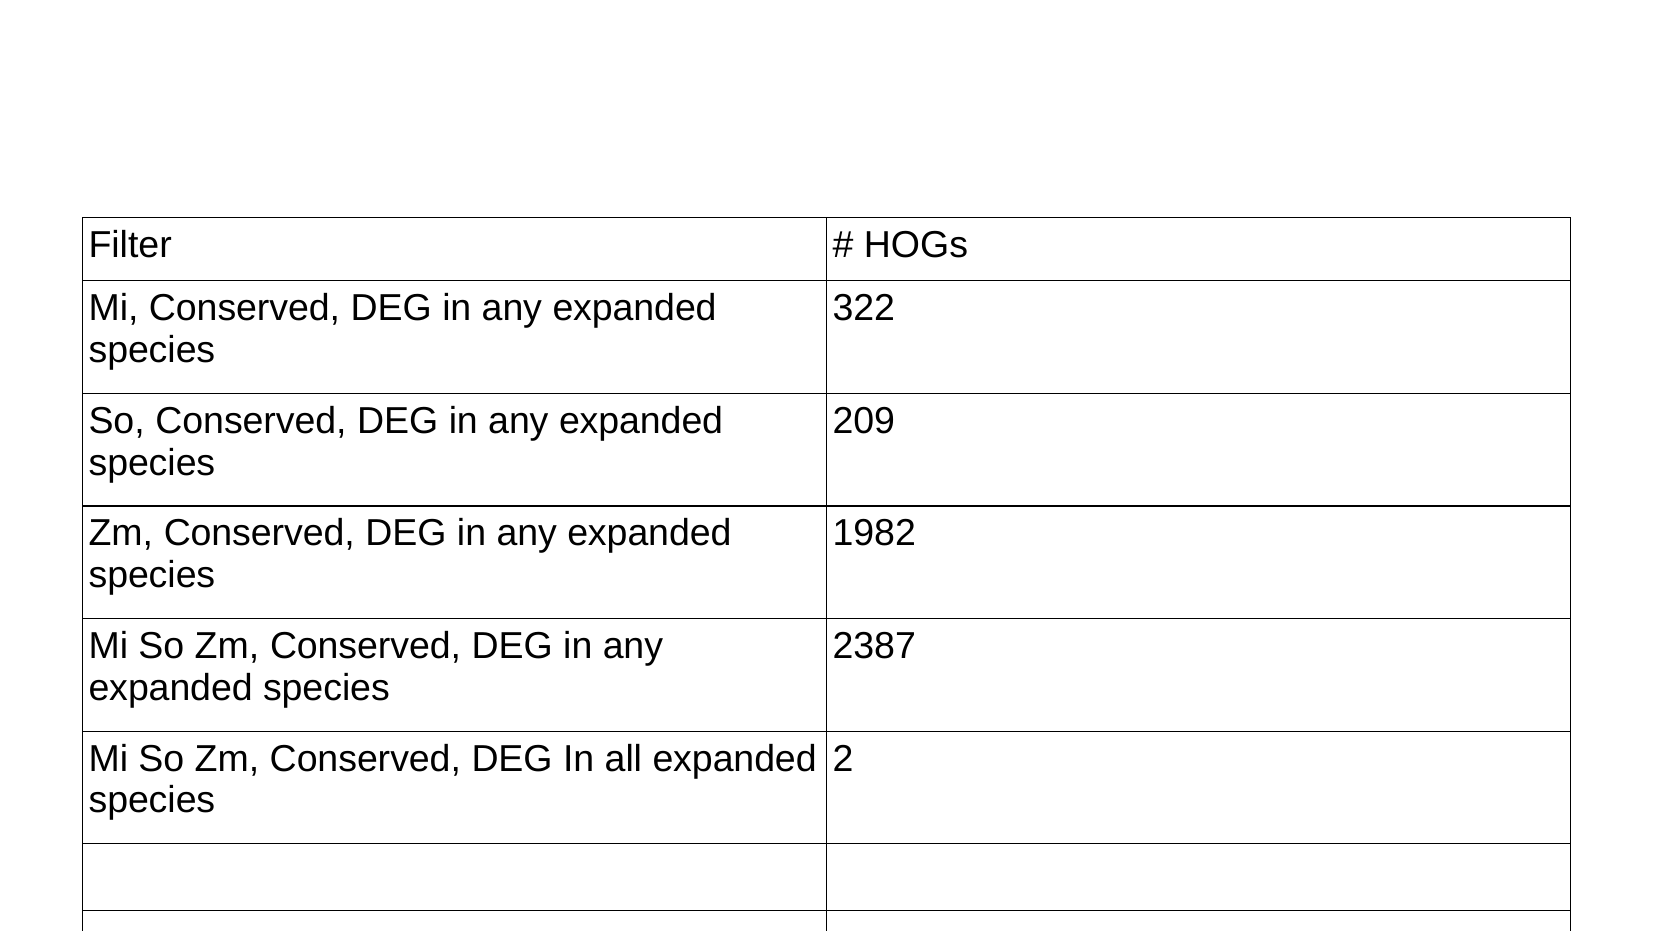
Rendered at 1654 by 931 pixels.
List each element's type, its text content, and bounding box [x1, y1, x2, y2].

table_cell So, Conserved, DEG in any expanded species [83, 394, 826, 505]
table_cell 2387 [827, 619, 1570, 731]
table_cell 1982 [827, 507, 1570, 618]
table_cell Zm, Conserved, DEG in any expanded species [83, 507, 826, 618]
table_cell [83, 844, 826, 910]
table_cell [827, 911, 1570, 931]
table_cell 322 [827, 281, 1570, 393]
table_cell Mi, Conserved, DEG in any expanded species [83, 281, 826, 393]
table_cell Mi So Zm, Conserved, DEG In all expanded species [83, 732, 826, 843]
table_cell 209 [827, 394, 1570, 505]
table_cell 2 [827, 732, 1570, 843]
table_cell [83, 911, 826, 931]
table_cell [827, 844, 1570, 910]
table_header Filter [83, 218, 826, 280]
table_header # HOGs [827, 218, 1570, 280]
table_cell Mi So Zm, Conserved, DEG in any expanded species [83, 619, 826, 731]
